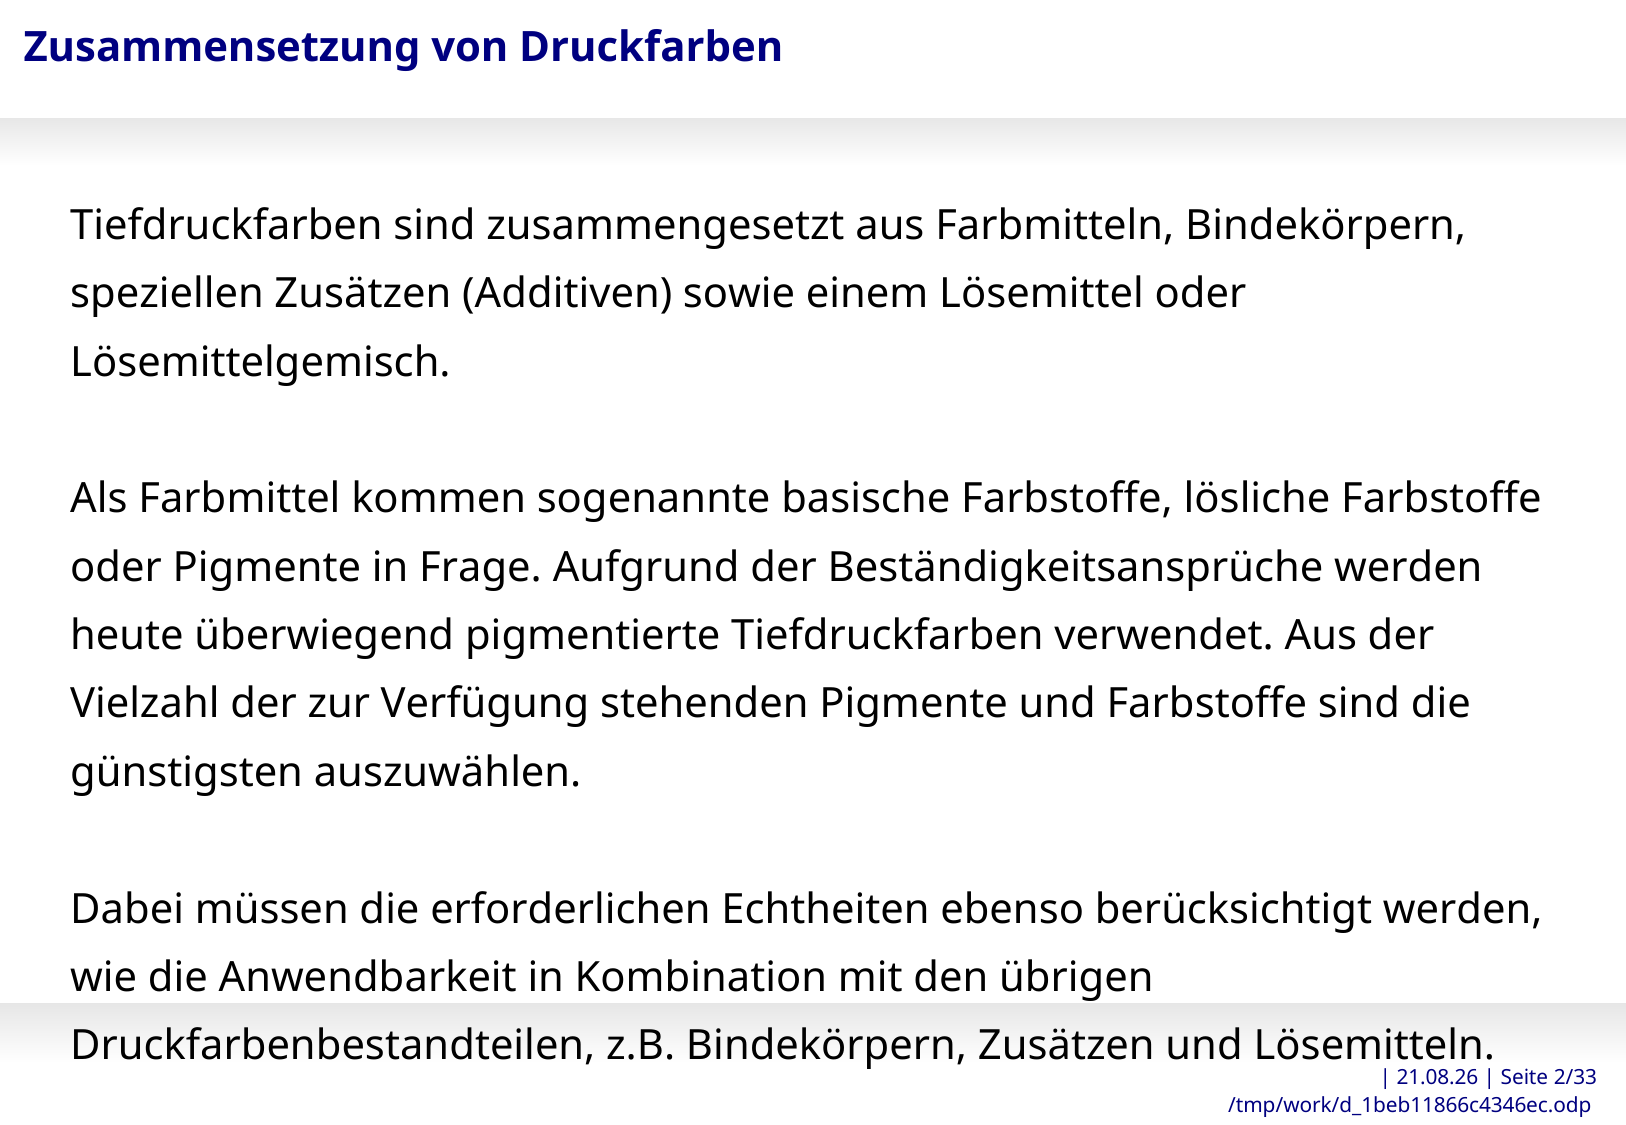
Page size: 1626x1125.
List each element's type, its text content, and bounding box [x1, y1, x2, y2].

list Tiefdruckfarben sind zusammengesetzt aus Farbmitteln, Bindekörpern, speziellen Zusätzen (Additiven) sowie einem Lösemittel oder Lösemittelgemisch. Als Farbmittel kommen sogenannte basische Farbstoffe, lösliche Farbstoffe oder Pigmente in Frage. Aufgrund der Beständigkeitsansprüche werden heute überwiegend pigmentierte Tiefdruckfarben verwendet. Aus der Vielzahl der zur Verfügung stehenden Pigmente und Farbstoffe sind die günstigsten auszuwählen. Dabei müssen die erforderlichen Echtheiten ebenso berücksichtigt werden, wie die Anwendbarkeit in Kombination mit den übrigen Druckfarbenbestandteilen, z.B. Bindekörpern, Zusätzen und Lösemitteln. [23, 183, 1588, 1089]
title Zusammensetzung von Druckfarben [23, 5, 1600, 154]
